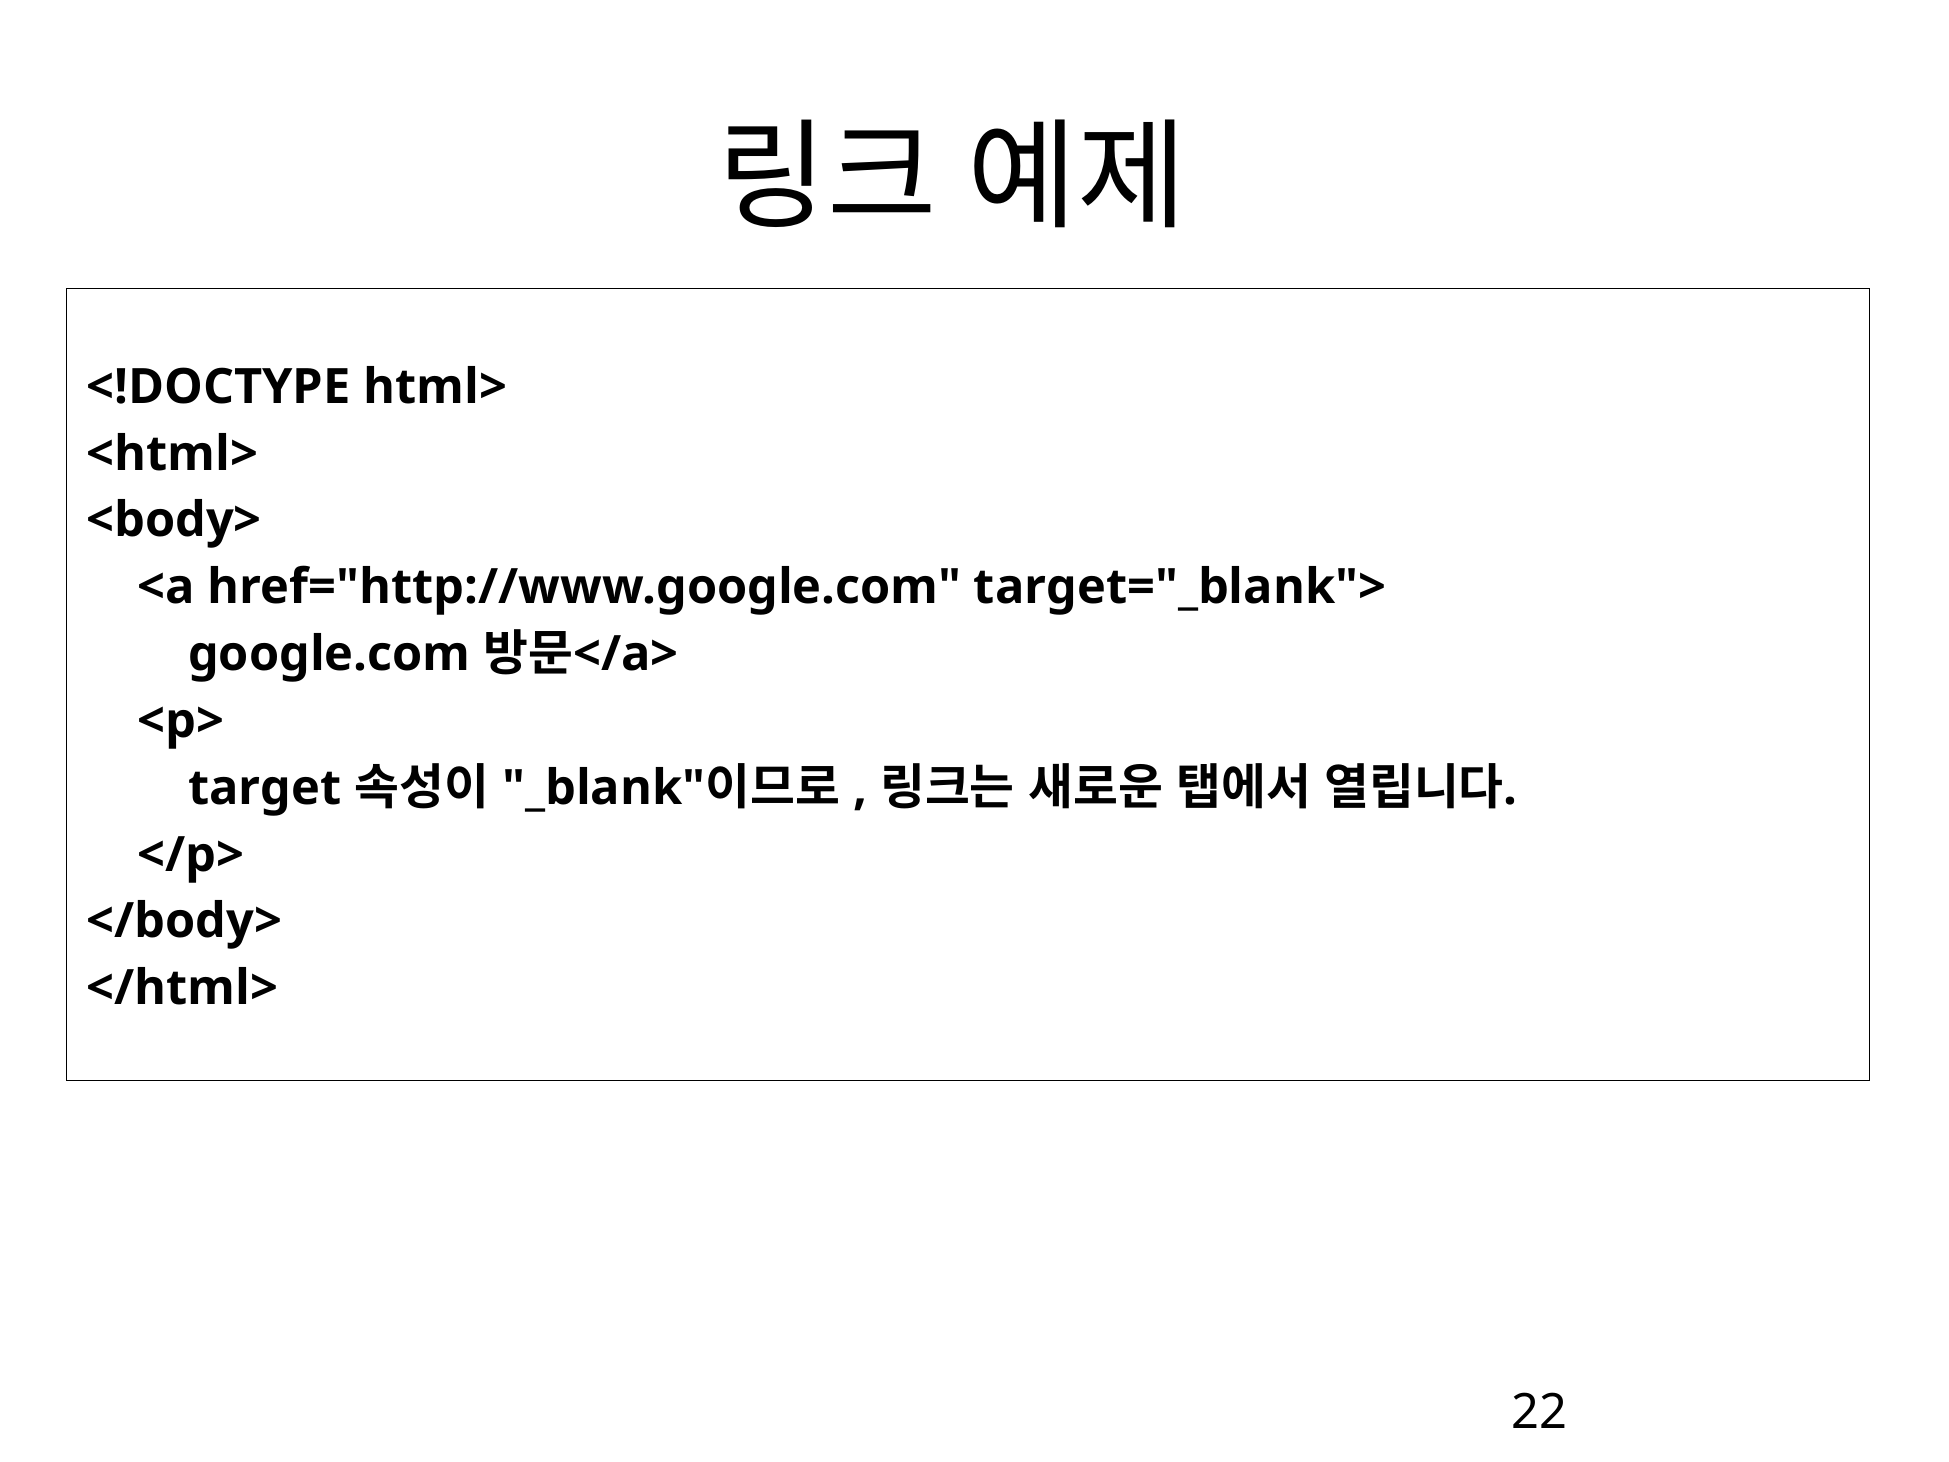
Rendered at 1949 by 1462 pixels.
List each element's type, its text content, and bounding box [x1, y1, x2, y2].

slide_number <숫자> [1496, 1372, 1899, 1462]
text_box <!DOCTYPE html> <html> <body> <a href="http://www.google.com" target="_blank"> google.com 방문</a> <p> target 속성이 "_blank"이므로 , 링크는 새로운 탭에서 열립니다. </p> </body> </html> [66, 288, 1870, 1081]
title 링크 예제 [156, 92, 1749, 255]
